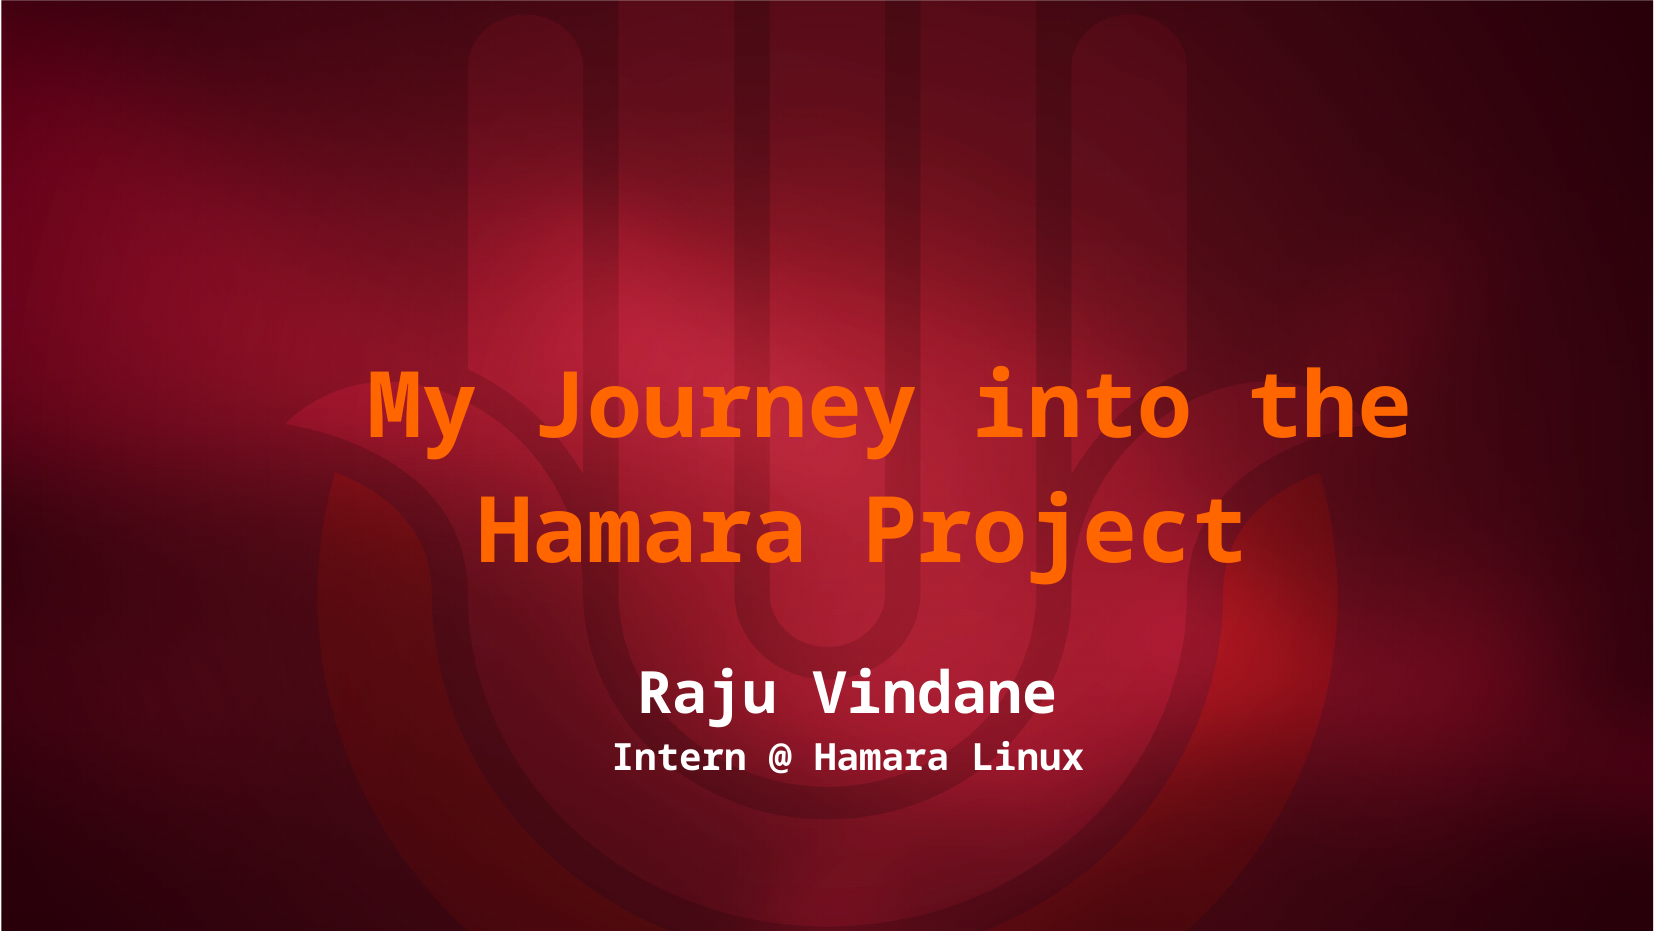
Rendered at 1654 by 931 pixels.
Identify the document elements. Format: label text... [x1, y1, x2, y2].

title My Journey into the Hamara Project [150, 165, 1576, 766]
subtitle Raju Vindane Intern @ Hamara Linux [390, 623, 1306, 811]
picture [0, 0, 1654, 931]
